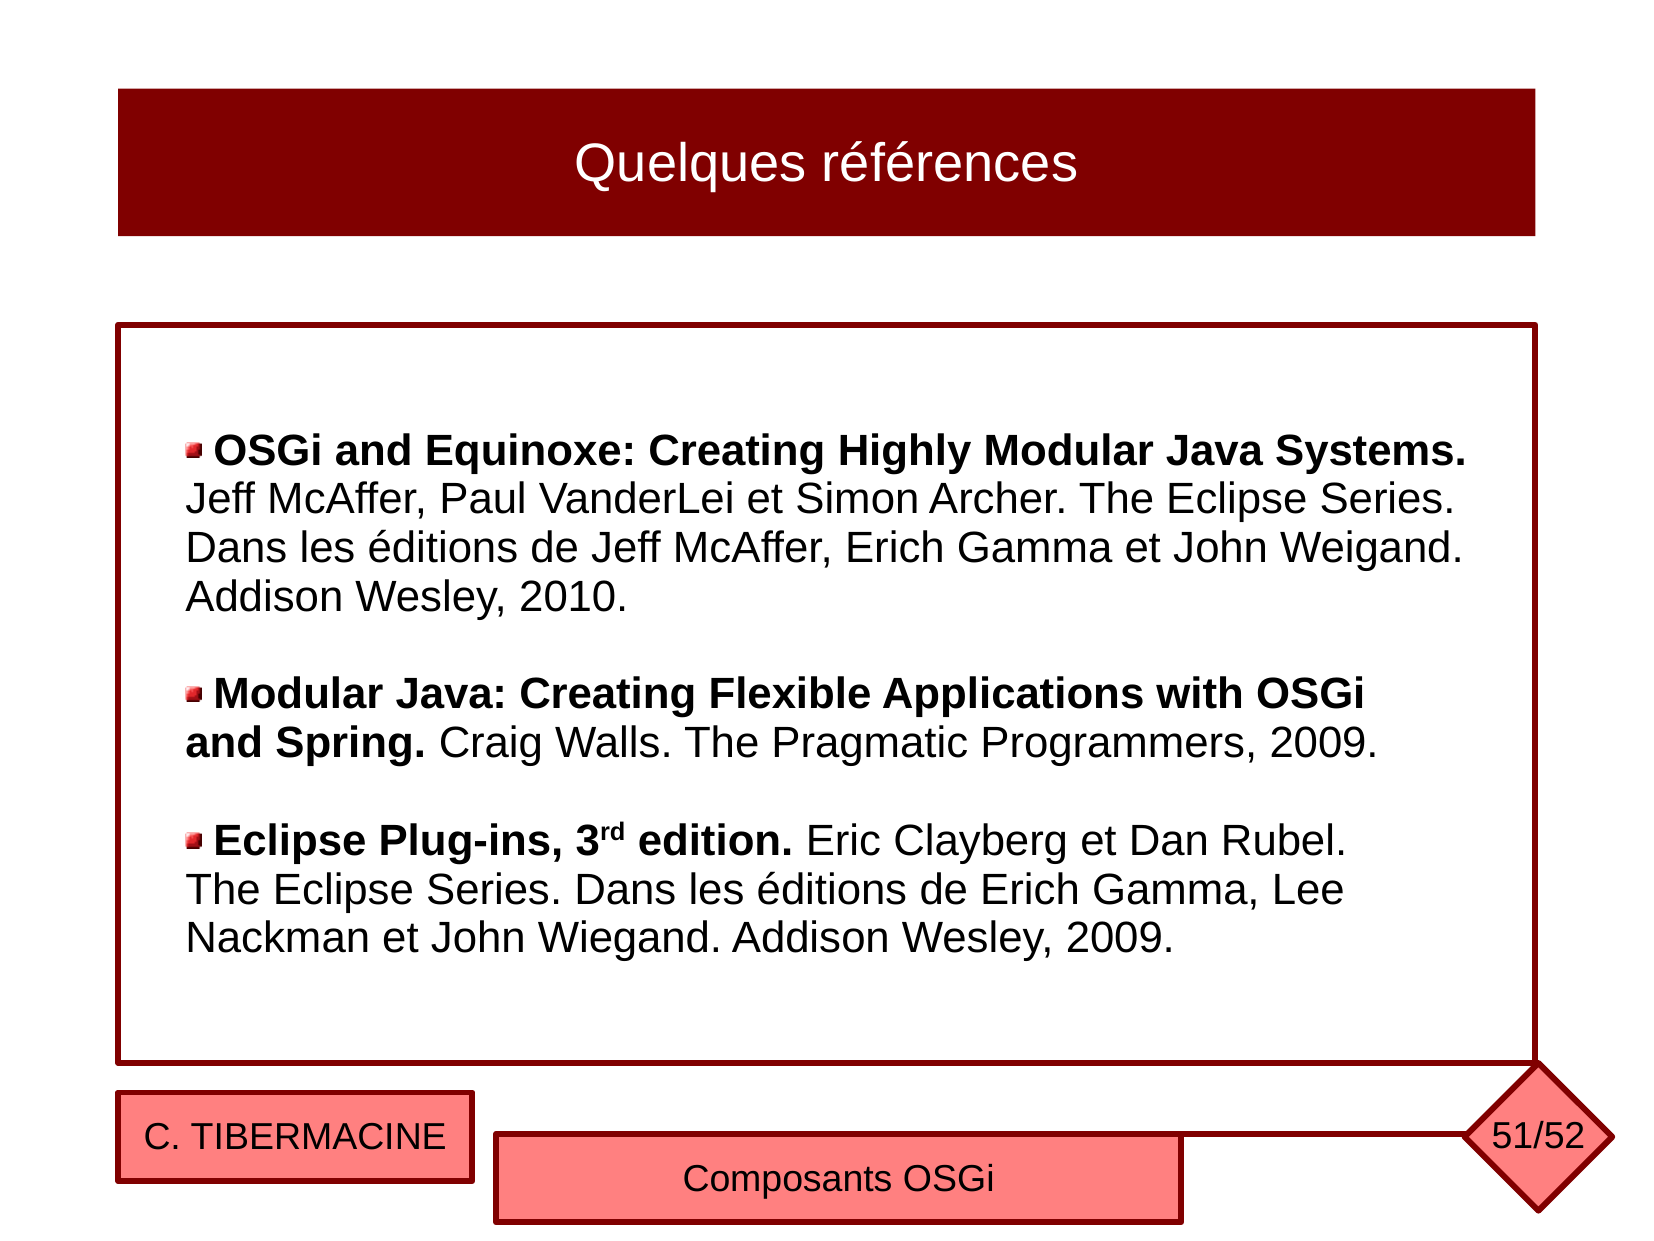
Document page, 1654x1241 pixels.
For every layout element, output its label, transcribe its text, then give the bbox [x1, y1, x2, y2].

text_box OSGi and Equinoxe: Creating Highly Modular Java Systems. Jeff McAffer, Paul VanderLei et Simon Archer. The Eclipse Series. Dans les éditions de Jeff McAffer, Erich Gamma et John Weigand. Addison Wesley, 2010. Modular Java: Creating Flexible Applications with OSGi and Spring. Craig Walls. The Pragmatic Programmers, 2009. Eclipse Plug-ins, 3rd edition. Eric Clayberg et Dan Rubel. The Eclipse Series. Dans les éditions de Erich Gamma, Lee Nackman et John Wiegand. Addison Wesley, 2009. [118, 324, 1536, 1063]
text_box Quelques références [118, 88, 1536, 237]
text_box [1601, 1125, 1613, 1149]
text_box <numéro>/52 [1476, 1106, 1601, 1206]
text_box Composants OSGi [496, 1133, 1182, 1223]
picture [185, 686, 202, 702]
text_box [1495, 1062, 1582, 1106]
text_box [1533, 1206, 1544, 1211]
text_box [1464, 1125, 1476, 1149]
picture [185, 832, 202, 849]
picture [185, 442, 202, 458]
text_box C. TIBERMACINE [118, 1092, 473, 1182]
